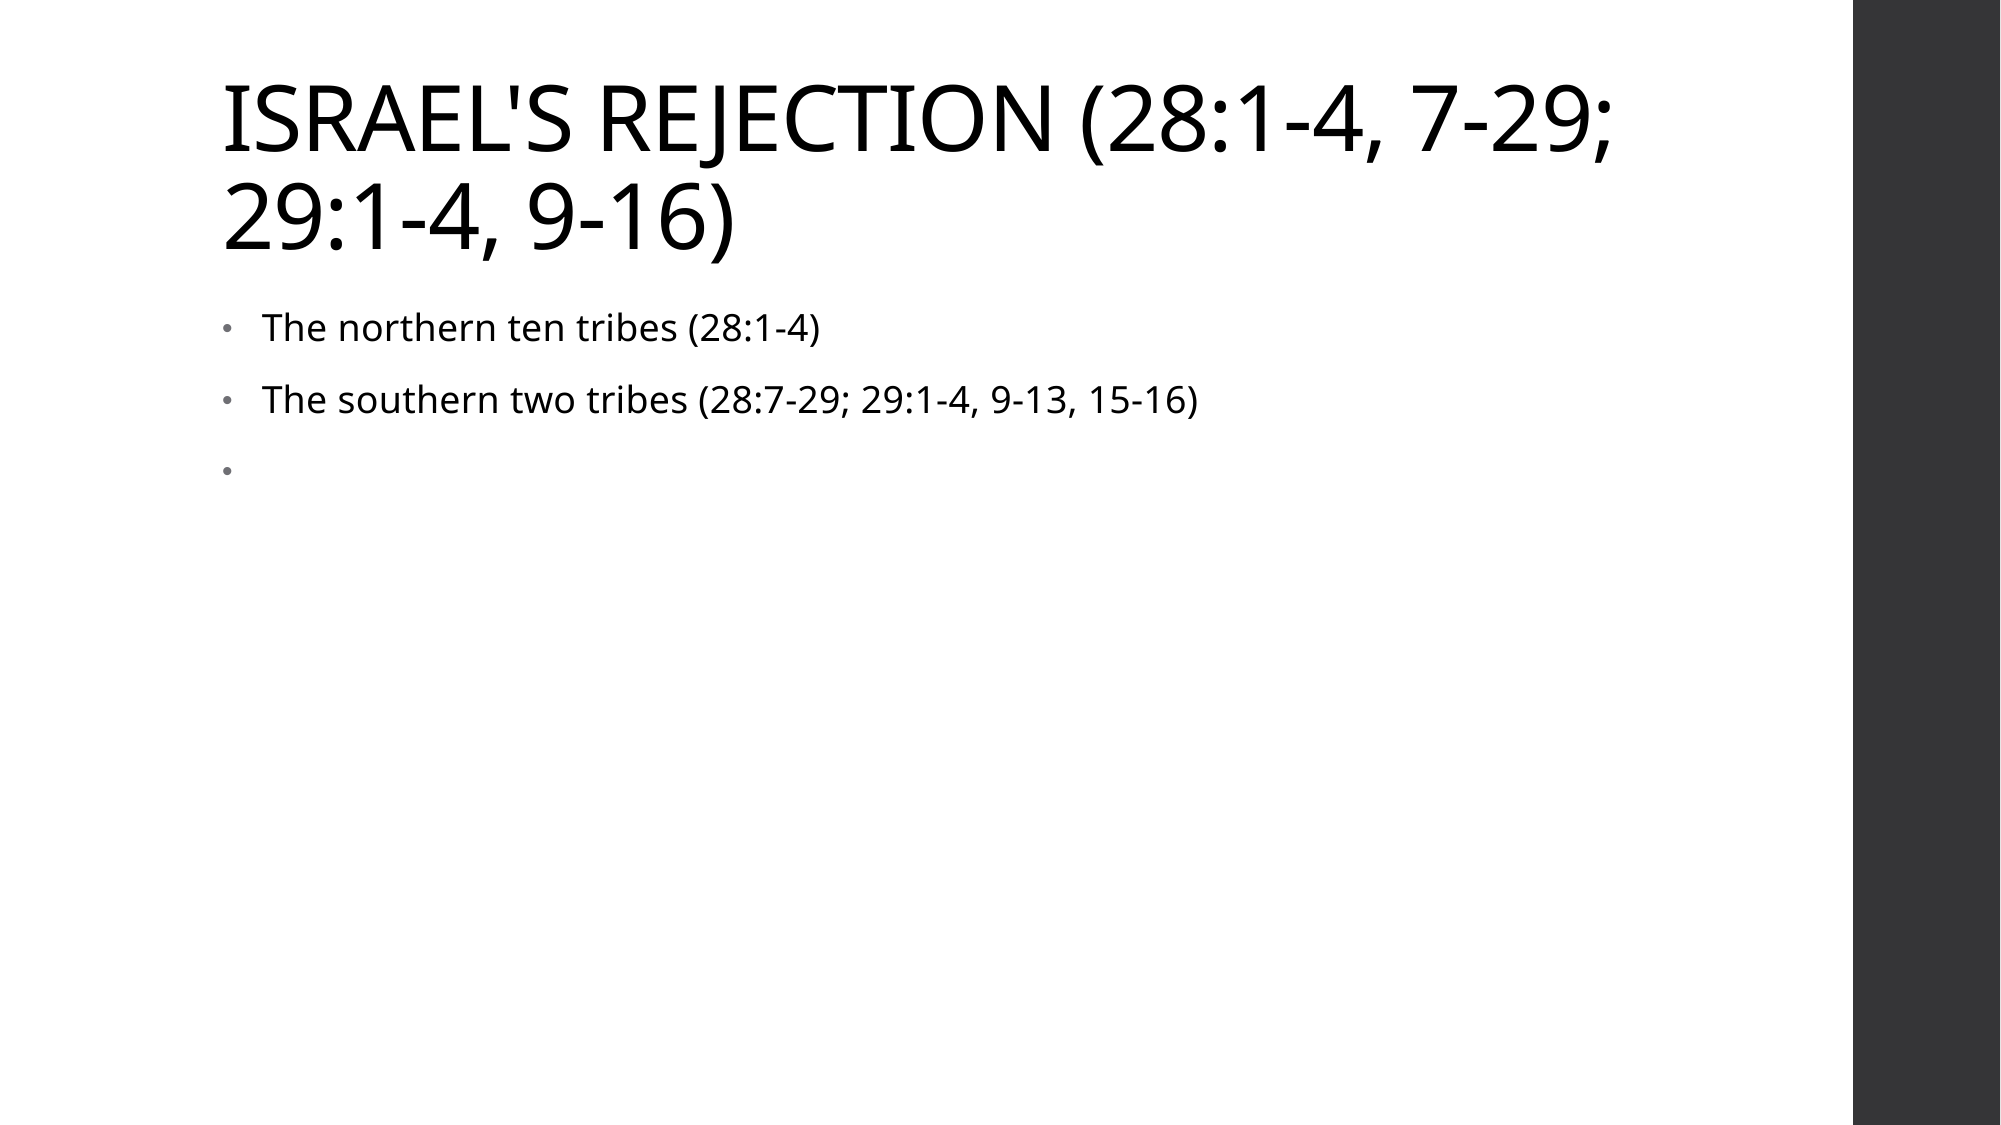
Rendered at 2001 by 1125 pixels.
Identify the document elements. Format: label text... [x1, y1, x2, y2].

list The northern ten tribes (28:1-4) The southern two tribes (28:7-29; 29:1-4, 9-13, 15-16) [206, 299, 1617, 1014]
title ISRAEL'S REJECTION (28:1-4, 7-29; 29:1-4, 9-16) [206, 60, 1797, 278]
